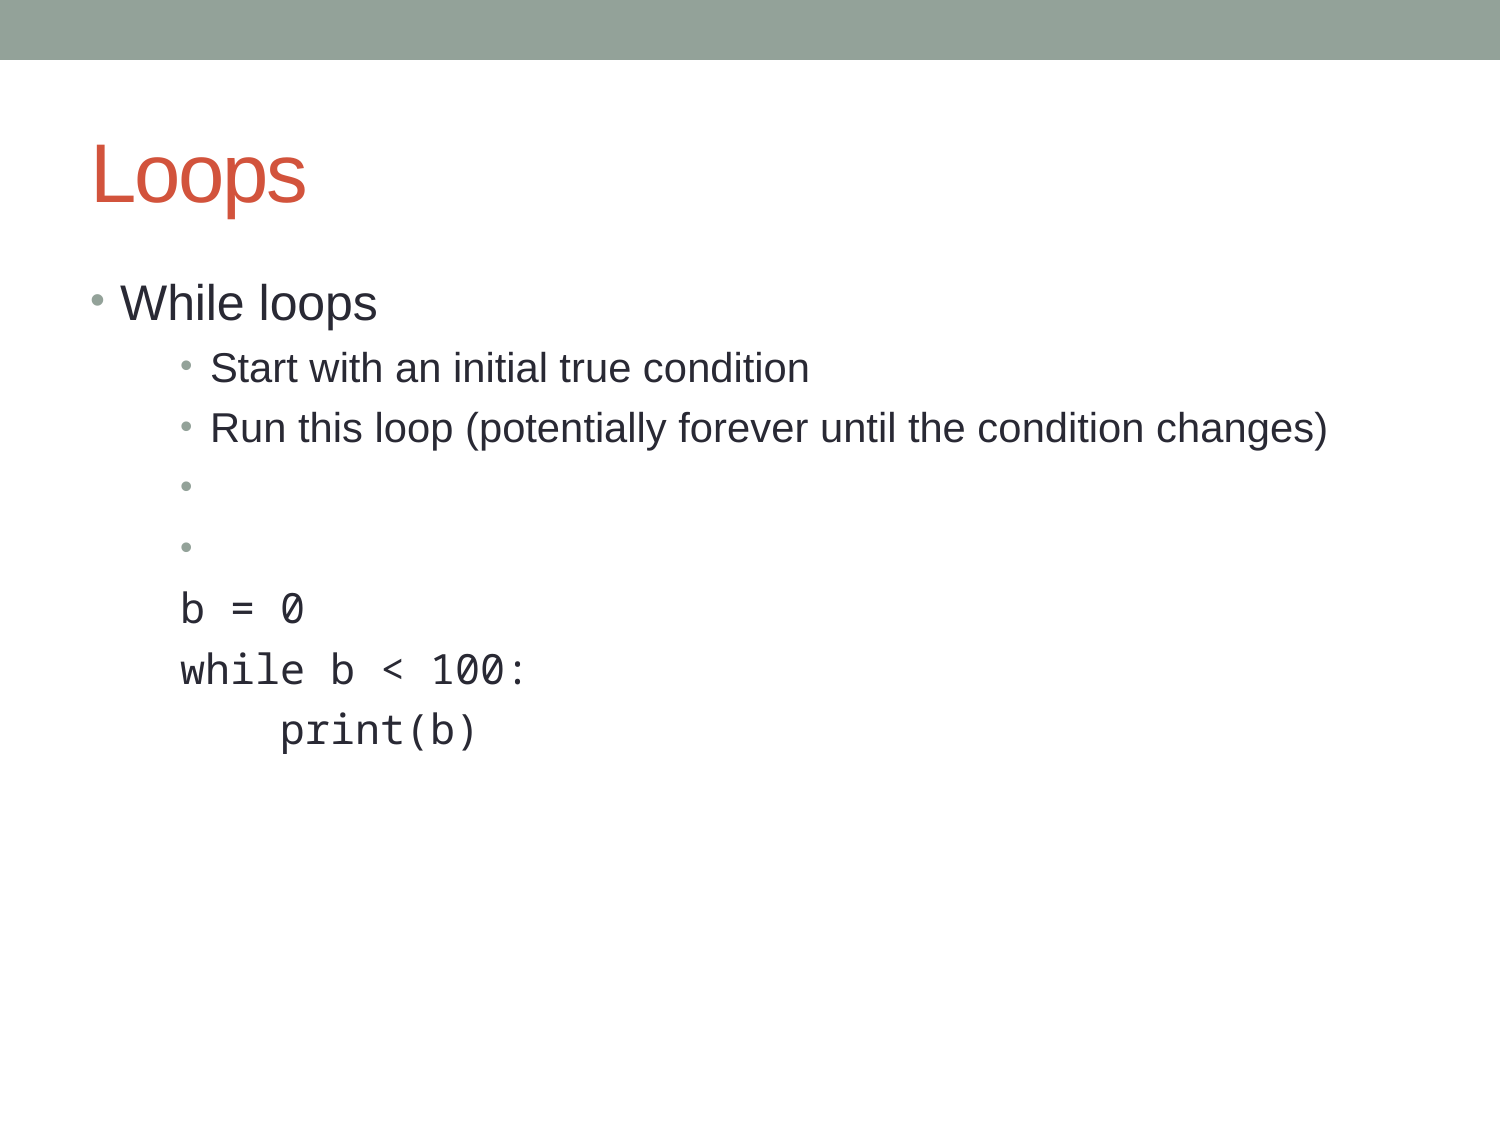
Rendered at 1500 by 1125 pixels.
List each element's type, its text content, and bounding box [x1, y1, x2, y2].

title Loops [75, 87, 1426, 251]
list While loops Start with an initial true condition Run this loop (potentially forever until the condition changes) b = 0 while b < 100: print(b) [75, 262, 1426, 1063]
